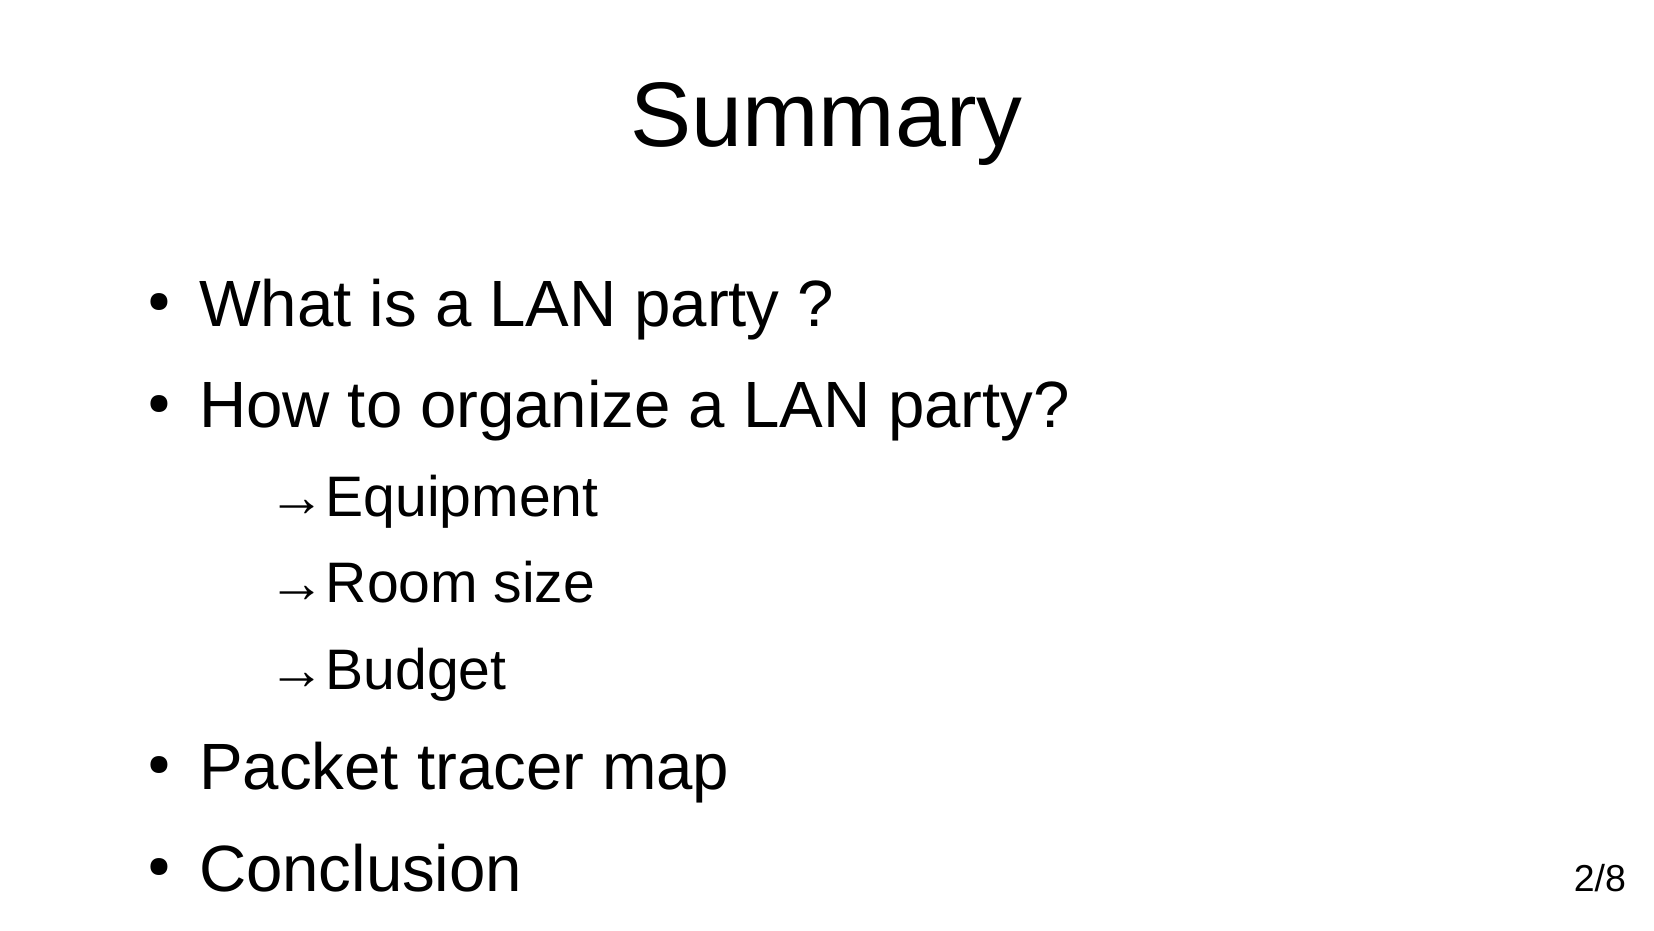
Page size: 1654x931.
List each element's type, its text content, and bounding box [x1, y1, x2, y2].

text_box <numéro>/<nombre> [1559, 850, 1654, 921]
title Summary [82, 37, 1571, 193]
list What is a LAN party ? How to organize a LAN party? →Equipment →Room size →Budget Packet tracer map Conclusion [129, 165, 1619, 910]
